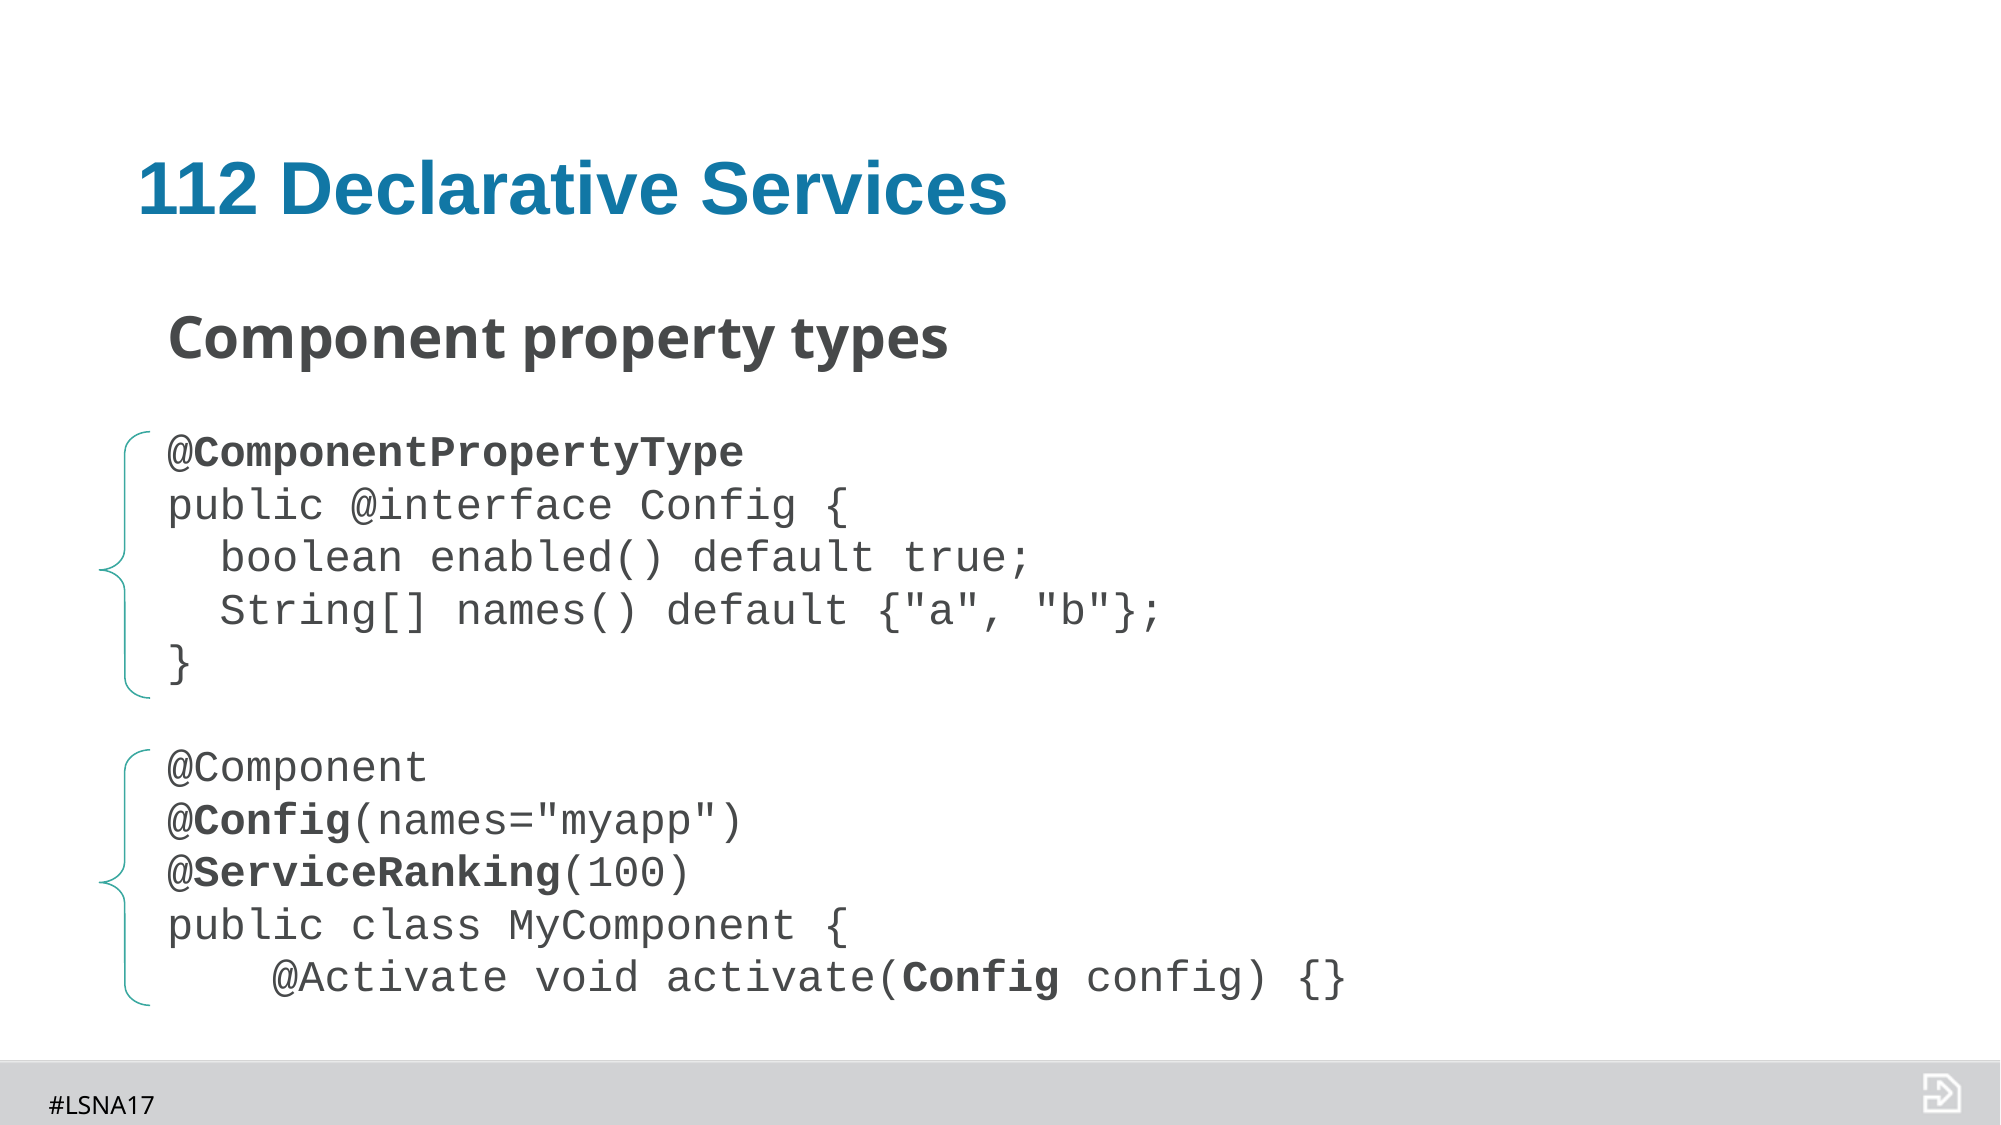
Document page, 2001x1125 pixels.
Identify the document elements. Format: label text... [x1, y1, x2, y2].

list Component property types @ComponentPropertyType public @interface Config { boolean enabled() default true; String[] names() default {"a", "b"}; } @Component @Config(names="myapp") @ServiceRanking(100) public class MyComponent { @Activate void activate(Config config) {} [122, 285, 1857, 995]
picture [0, 0, 2001, 1125]
title 112 Declarative Services [122, 142, 1600, 227]
